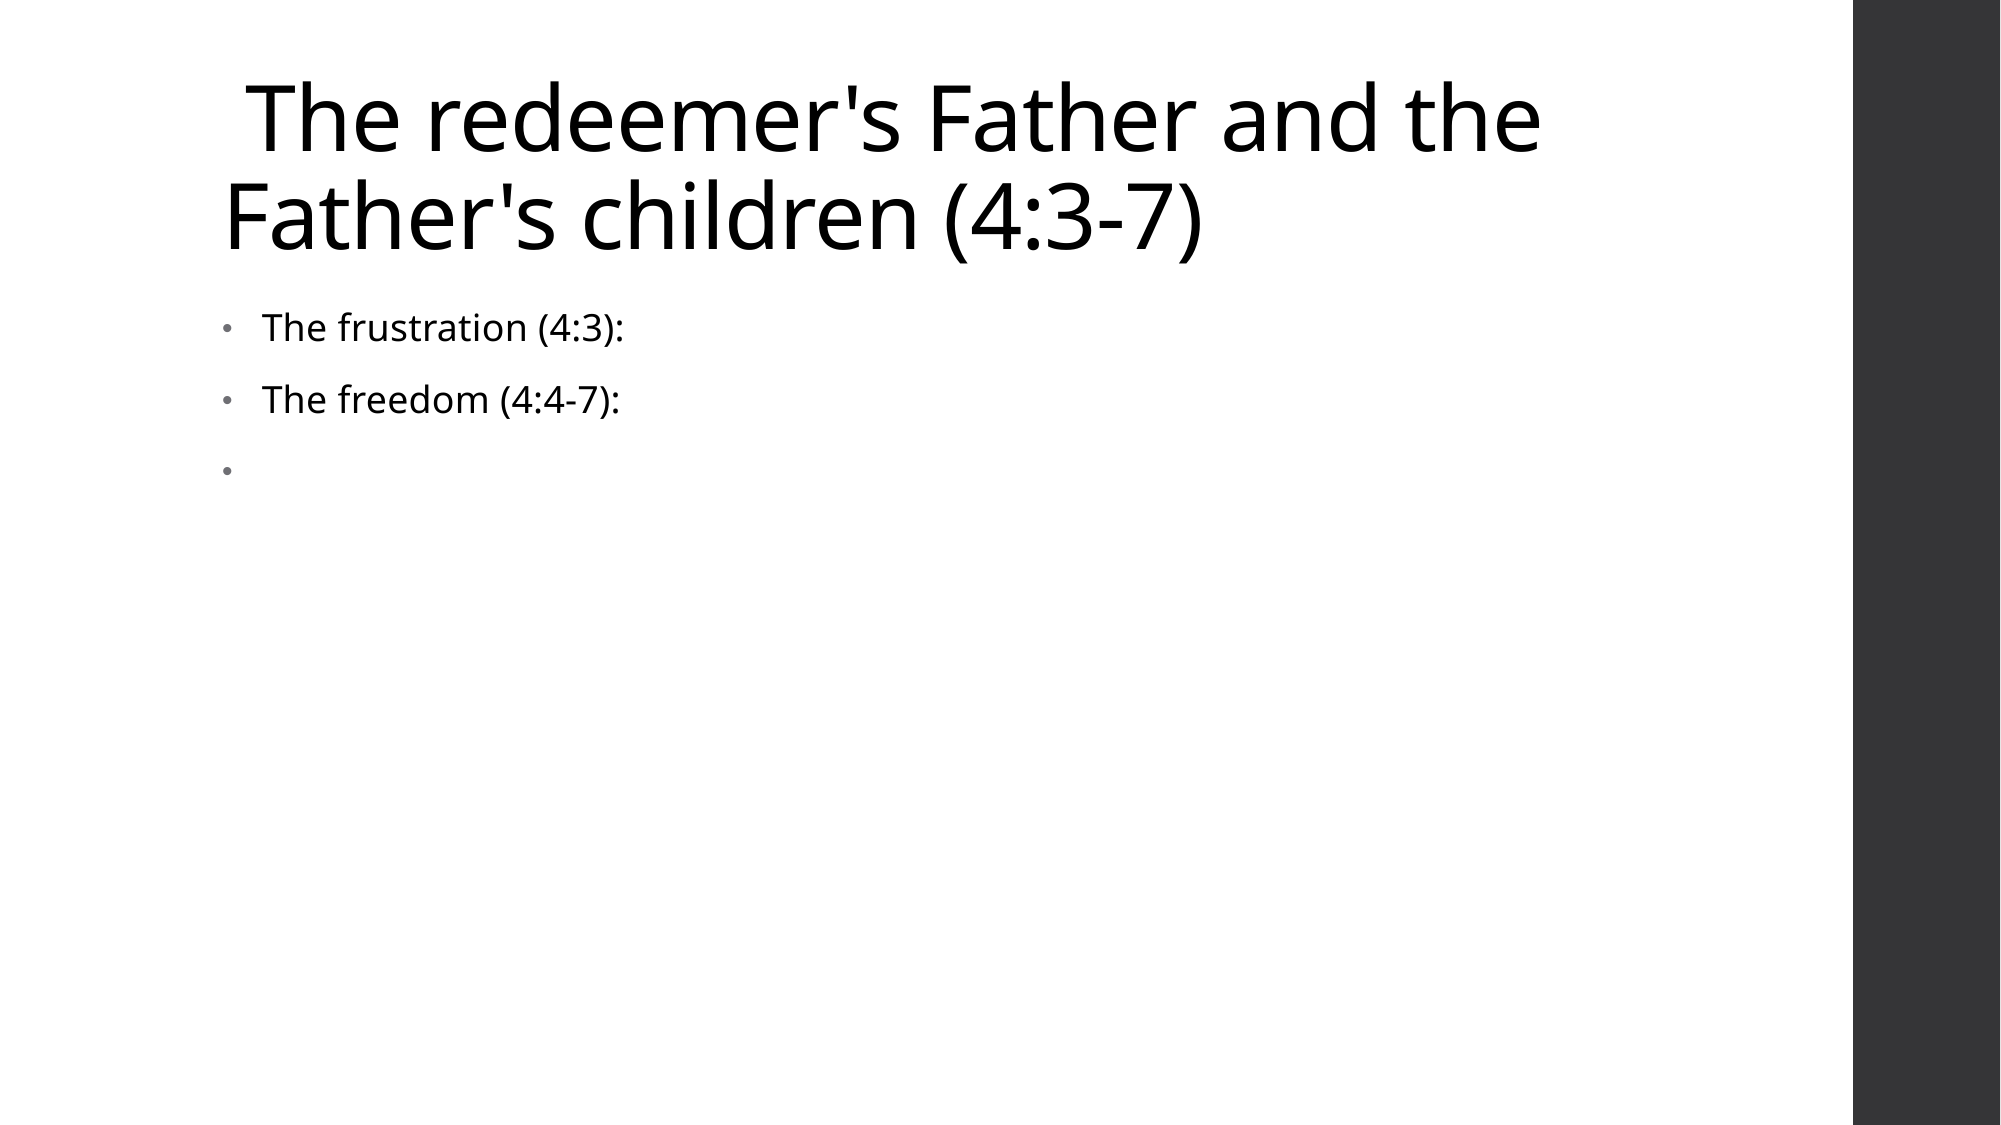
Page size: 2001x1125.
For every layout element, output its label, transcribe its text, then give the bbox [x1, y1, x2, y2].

title The redeemer's Father and the Father's children (4:3-7) [206, 60, 1797, 278]
list The frustration (4:3): The freedom (4:4-7): [206, 299, 1617, 1014]
